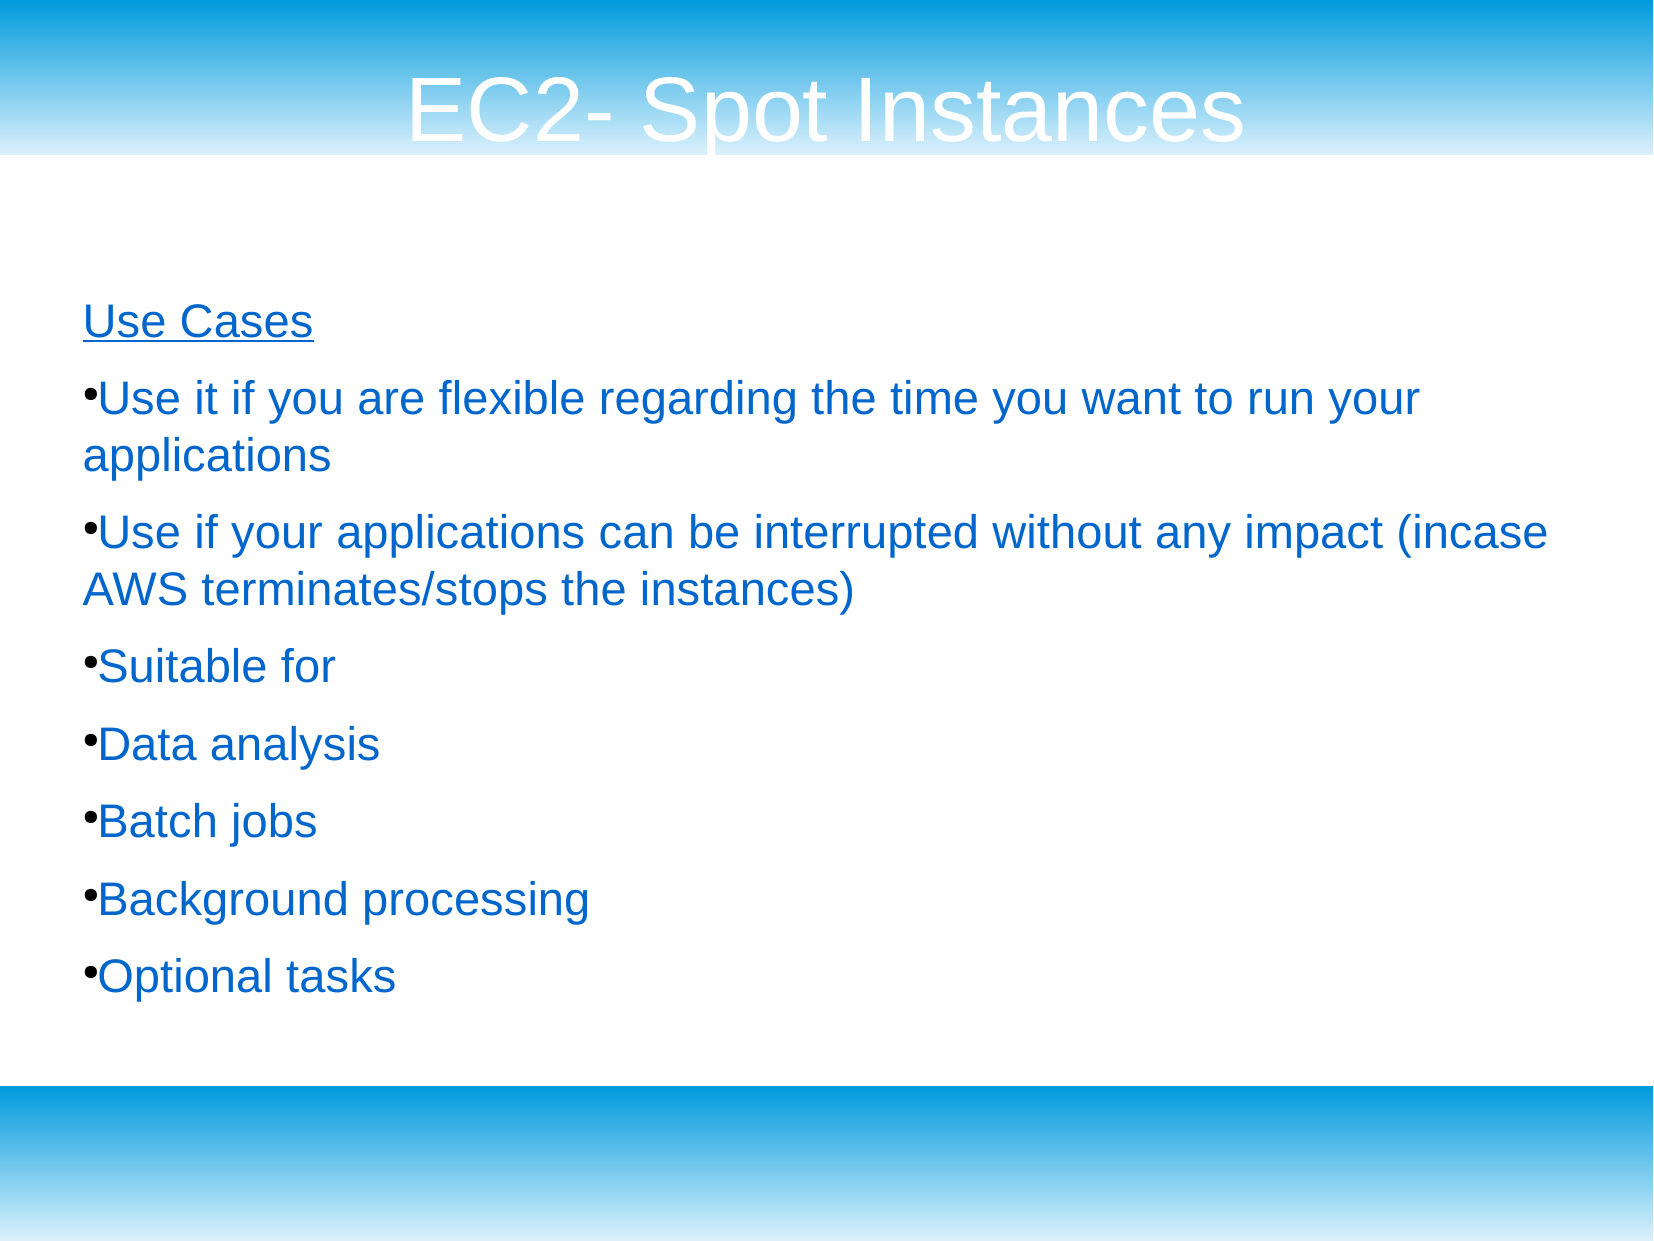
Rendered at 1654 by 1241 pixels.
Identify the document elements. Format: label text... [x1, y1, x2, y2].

title EC2- Spot Instances [82, 49, 1571, 155]
list Use Cases Use it if you are flexible regarding the time you want to run your applications Use if your applications can be interrupted without any impact (incase AWS terminates/stops the instances) Suitable for Data analysis Batch jobs Background processing Optional tasks [82, 290, 1571, 1010]
